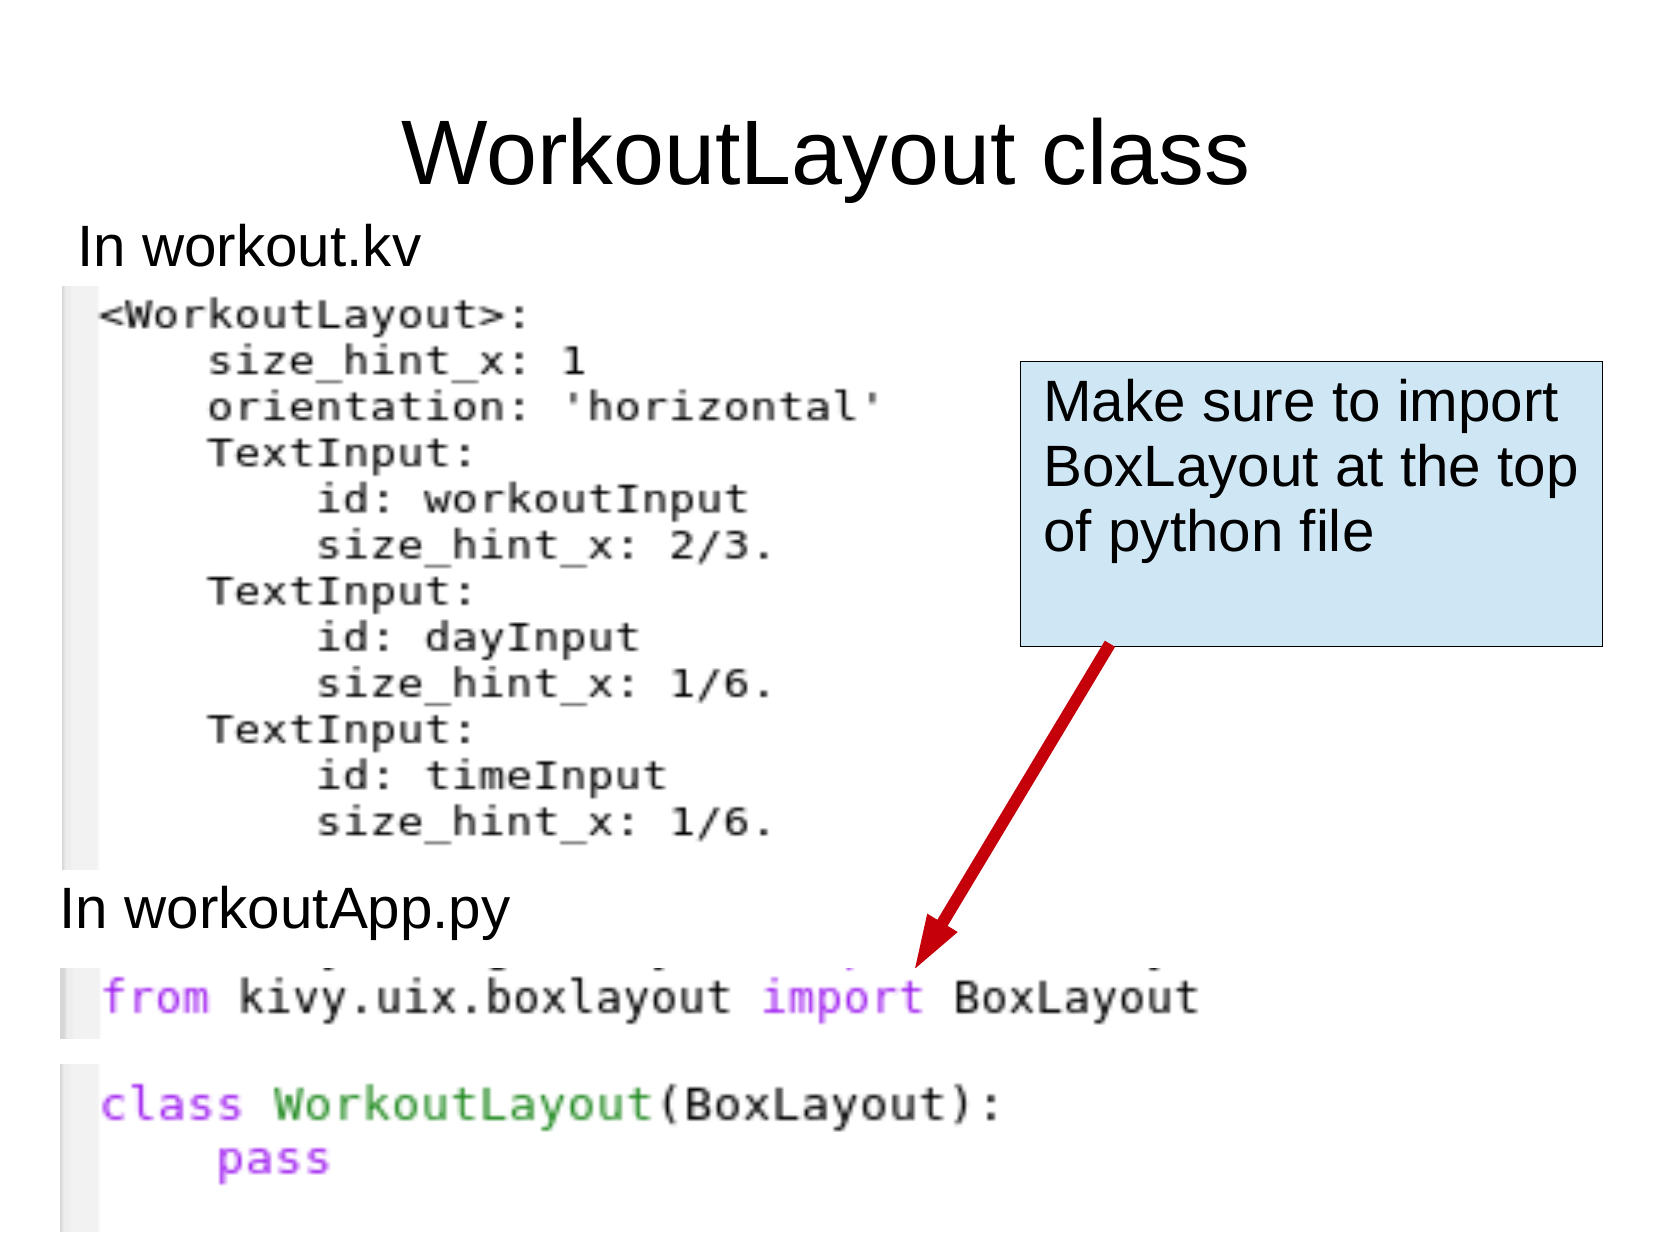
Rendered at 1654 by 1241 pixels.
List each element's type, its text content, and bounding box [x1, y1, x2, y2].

title WorkoutLayout class [82, 49, 1571, 257]
picture [60, 1064, 1051, 1232]
text_box [1020, 361, 1603, 647]
text_box Make sure to import BoxLayout at the top of python file [1028, 361, 1613, 602]
text_box In workout.kv [62, 206, 437, 286]
picture [60, 968, 1216, 1039]
text_box In workoutApp.py [45, 868, 526, 949]
picture [62, 286, 901, 871]
